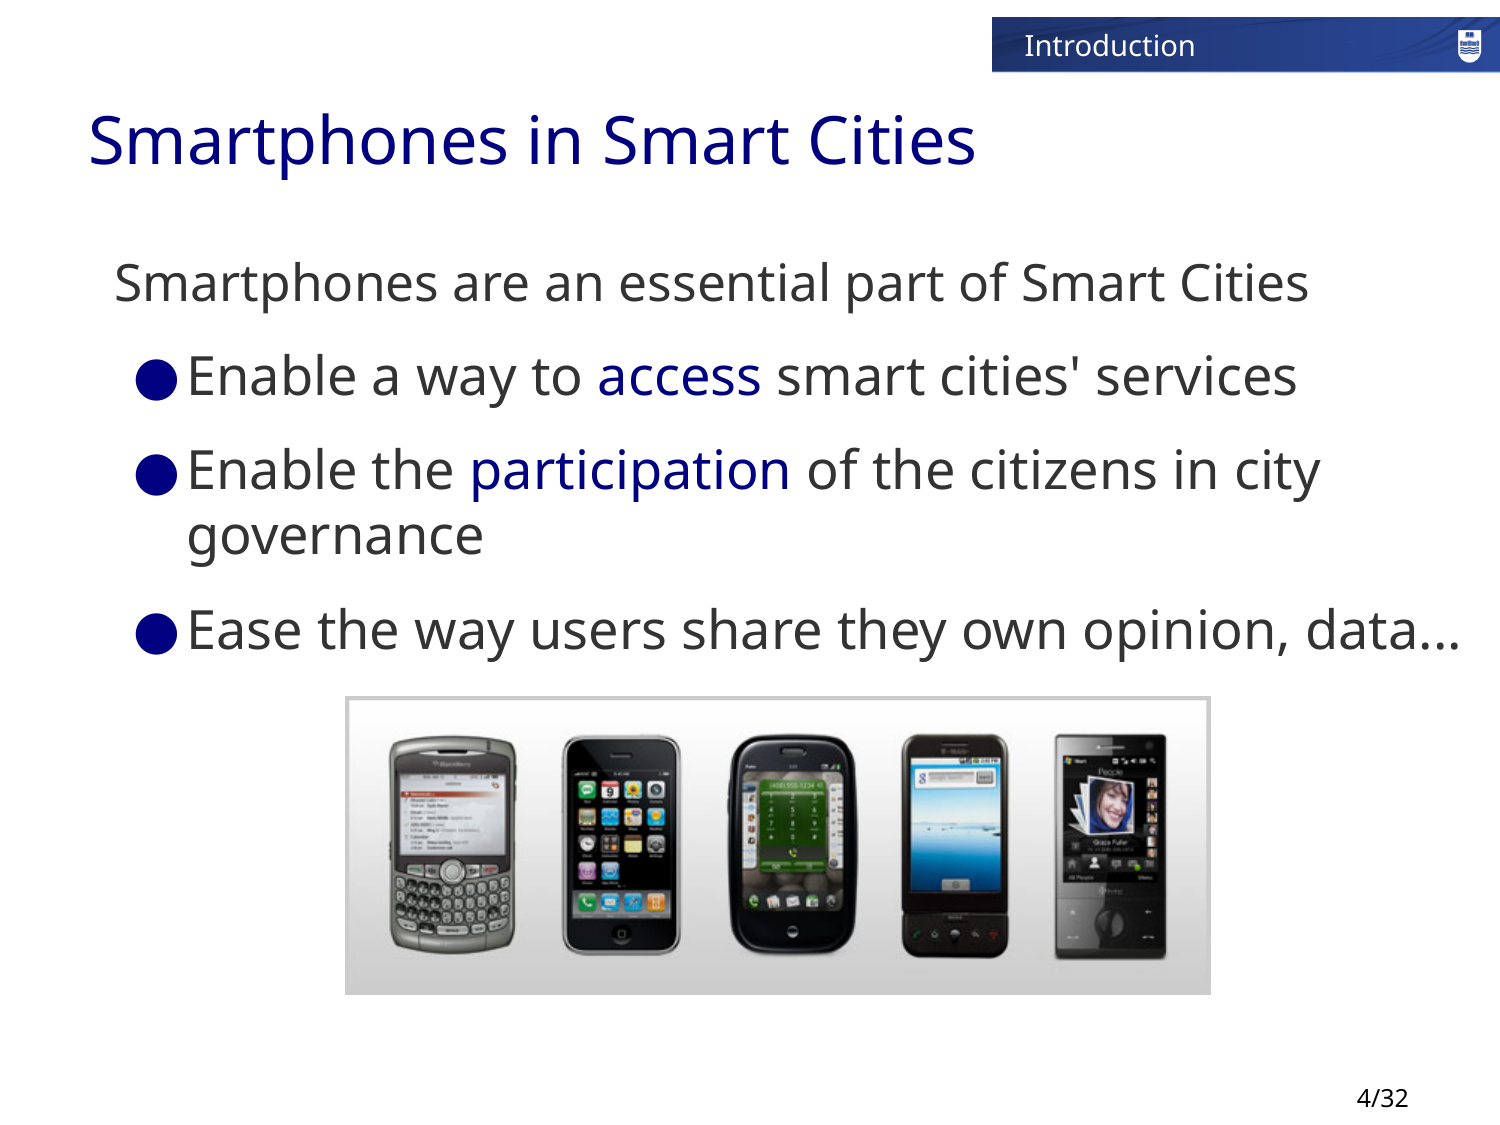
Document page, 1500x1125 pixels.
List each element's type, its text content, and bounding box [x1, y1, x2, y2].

text_box Introduction [1009, 17, 1483, 67]
text_box Smartphones are an essential part of Smart Cities [114, 246, 1351, 325]
list Enable a way to access smart cities' services Enable the participation of the citizens in city governance Ease the way users share they own opinion, data... [100, 238, 1495, 1016]
picture [345, 696, 1211, 995]
picture [992, 17, 1500, 73]
title Smartphones in Smart Cities [2, 99, 1365, 177]
